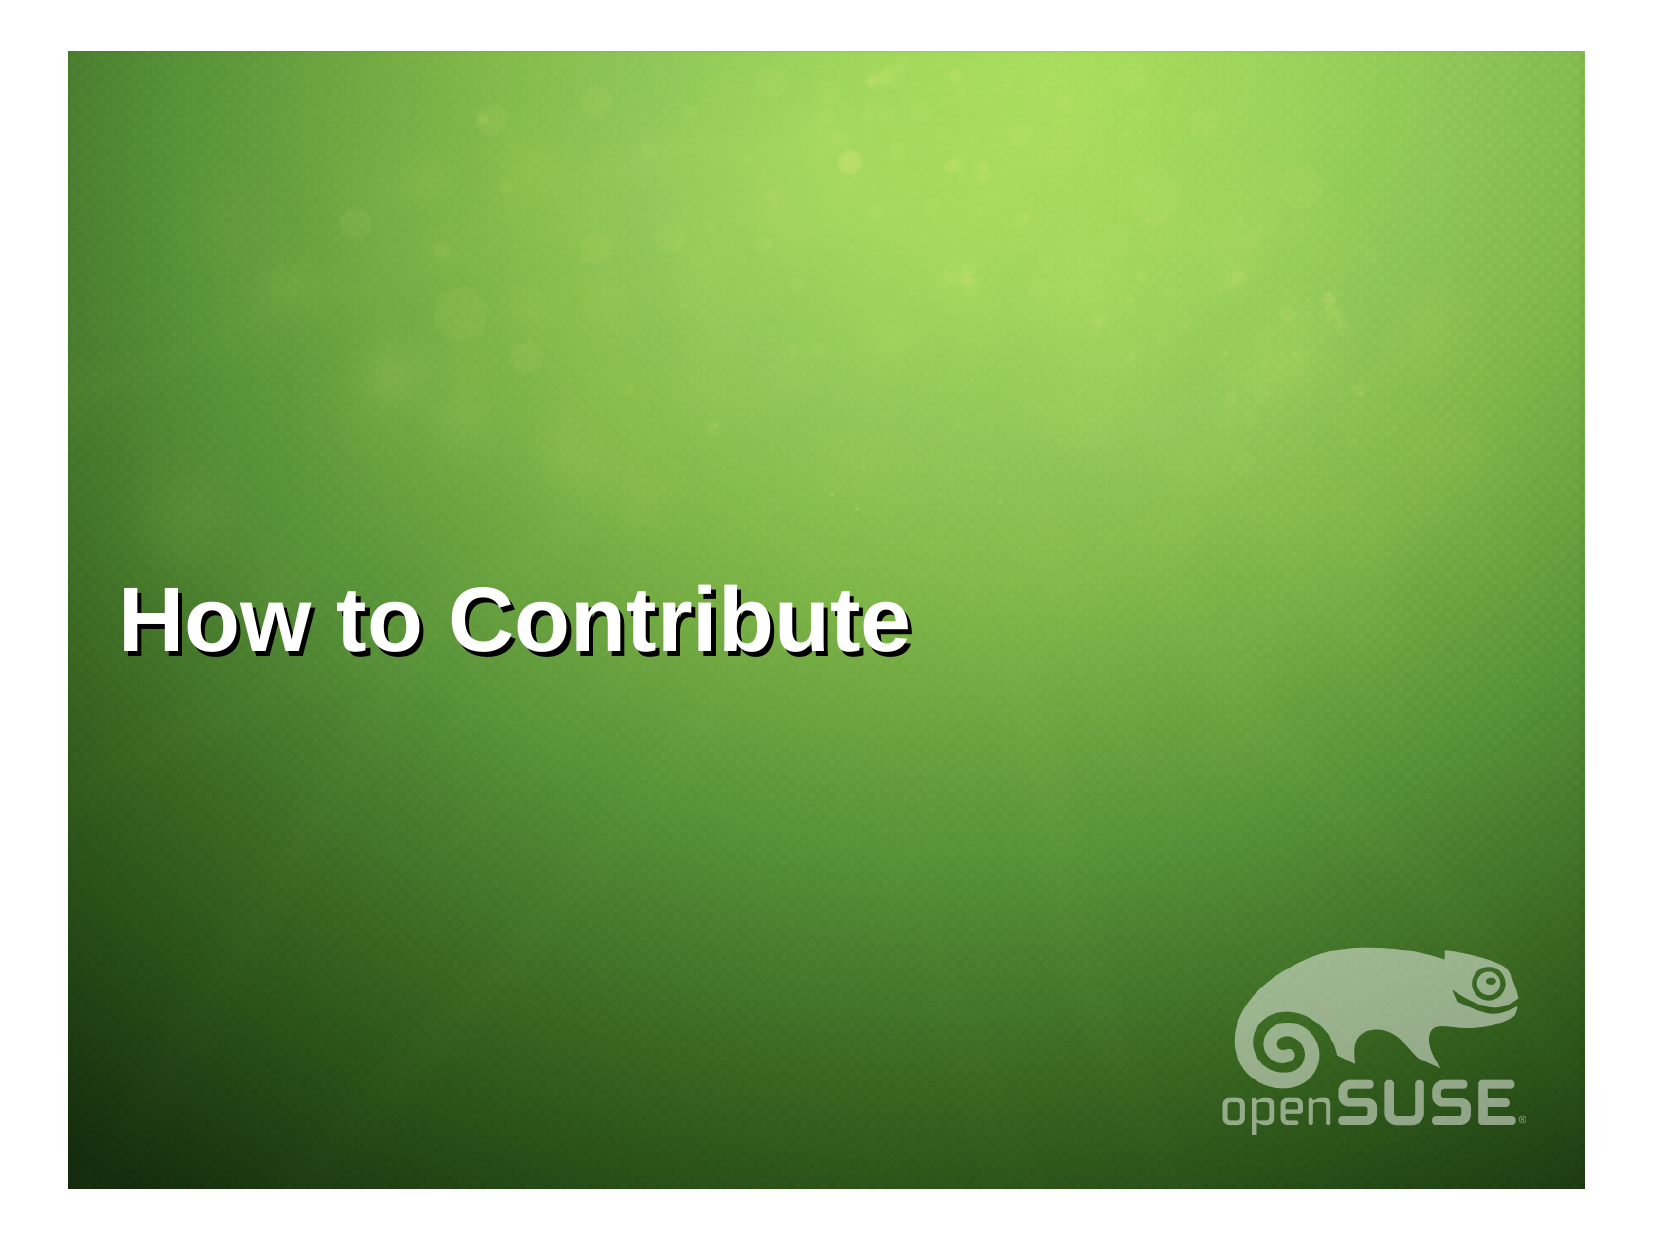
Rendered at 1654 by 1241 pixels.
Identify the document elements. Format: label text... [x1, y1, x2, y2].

title How to Contribute [118, 457, 1607, 783]
picture [68, 51, 1585, 1189]
